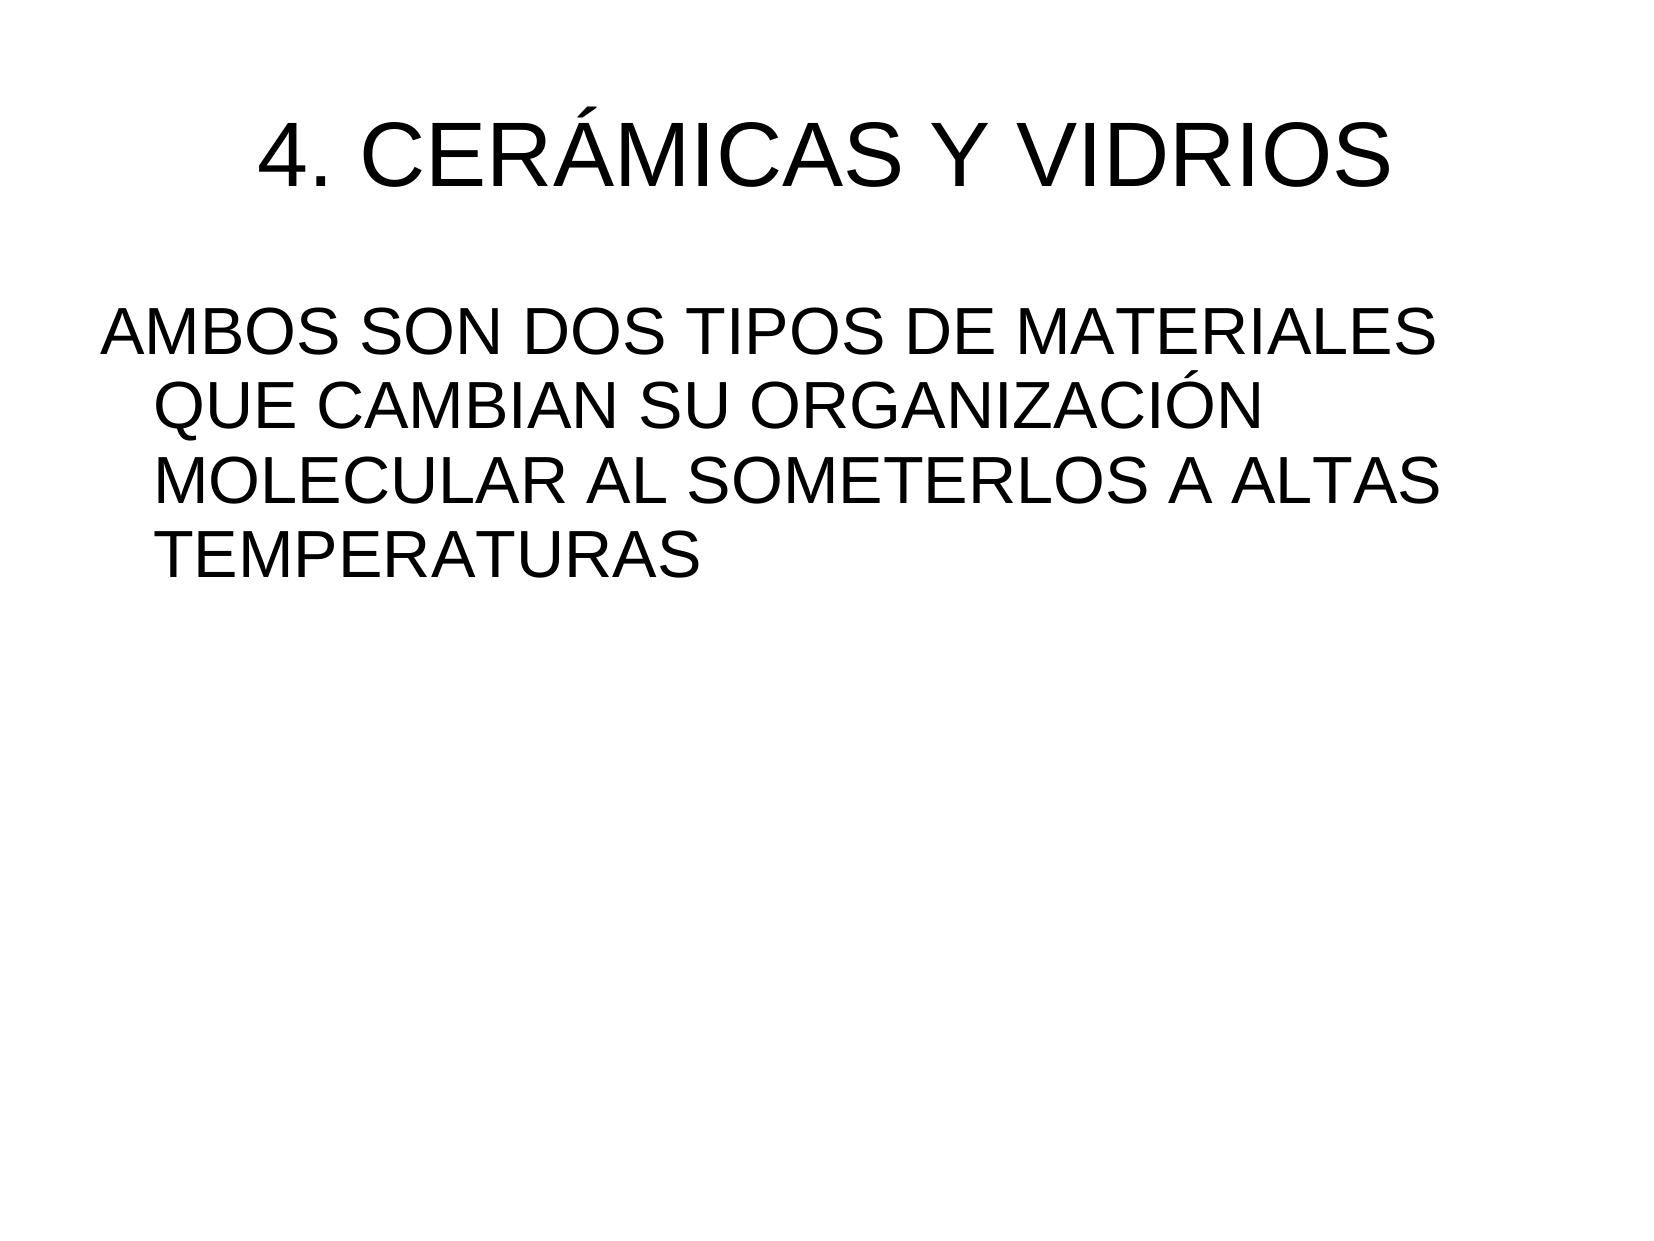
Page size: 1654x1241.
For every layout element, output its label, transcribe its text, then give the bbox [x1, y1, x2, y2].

list AMBOS SON DOS TIPOS DE MATERIALES QUE CAMBIAN SU ORGANIZACIÓN MOLECULAR AL SOMETERLOS A ALTAS TEMPERATURAS [82, 290, 1571, 1109]
title 4. CERÁMICAS Y VIDRIOS [82, 56, 1571, 250]
